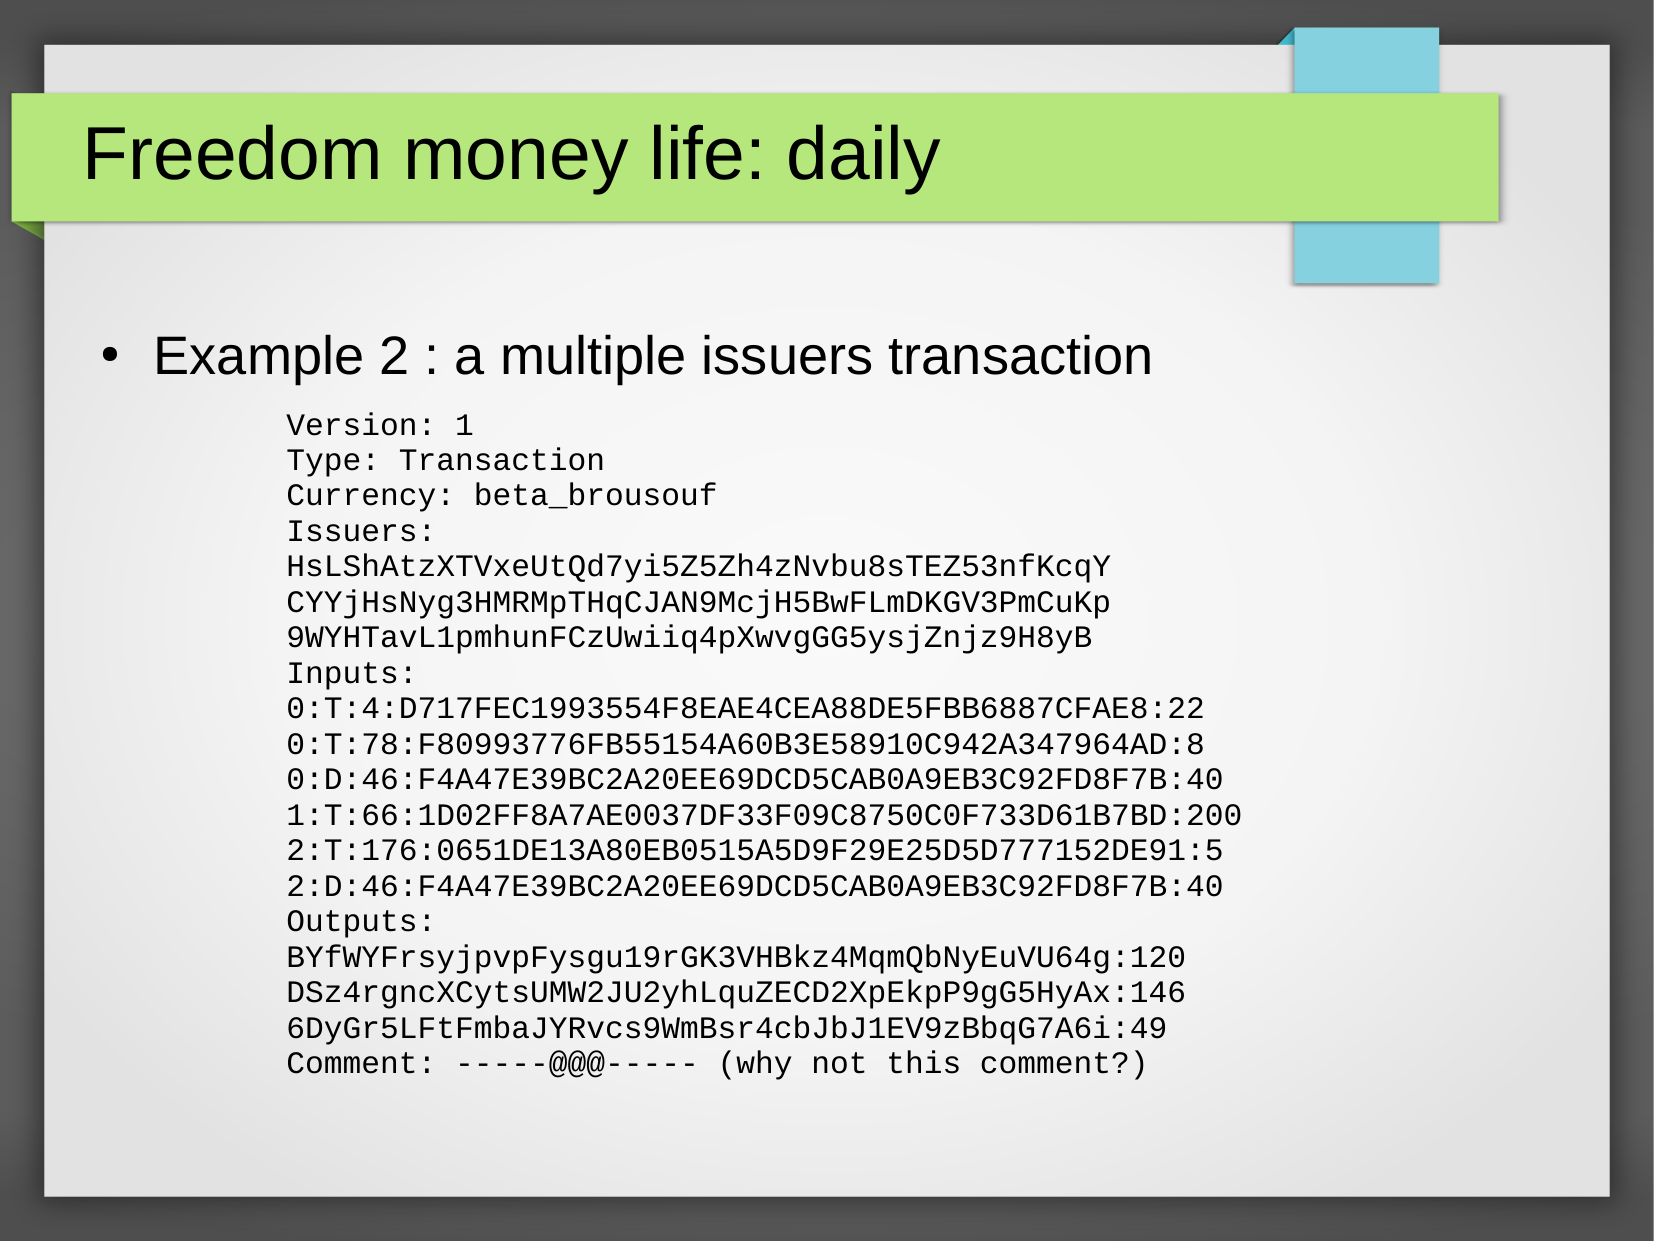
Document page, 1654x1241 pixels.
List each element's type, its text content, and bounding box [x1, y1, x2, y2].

picture [0, 0, 1654, 1241]
title Freedom money life: daily [82, 94, 1477, 213]
text_box Version: 1 Type: Transaction Currency: beta_brousouf Issuers: HsLShAtzXTVxeUtQd7yi5Z5Zh4zNvbu8sTEZ53nfKcqY CYYjHsNyg3HMRMpTHqCJAN9McjH5BwFLmDKGV3PmCuKp 9WYHTavL1pmhunFCzUwiiq4pXwvgGG5ysjZnjz9H8yB Inputs: 0:T:4:D717FEC1993554F8EAE4CEA88DE5FBB6887CFAE8:22 0:T:78:F80993776FB55154A60B3E58910C942A347964AD:8 0:D:46:F4A47E39BC2A20EE69DCD5CAB0A9EB3C92FD8F7B:40 1:T:66:1D02FF8A7AE0037DF33F09C8750C0F733D61B7BD:200 2:T:176:0651DE13A80EB0515A5D9F29E25D5D777152DE91:5 2:D:46:F4A47E39BC2A20EE69DCD5CAB0A9EB3C92FD8F7B:40 Outputs: BYfWYFrsyjpvpFysgu19rGK3VHBkz4MqmQbNyEuVU64g:120 DSz4rgncXCytsUMW2JU2yhLquZECD2XpEkpP9gG5HyAx:146 6DyGr5LFtFmbaJYRvcs9WmBsr4cbJbJ1EV9zBbqG7A6i:49 Comment: -----@@@----- (why not this comment?) [271, 401, 1441, 1118]
list Example 2 : a multiple issuers transaction [82, 295, 1571, 1015]
